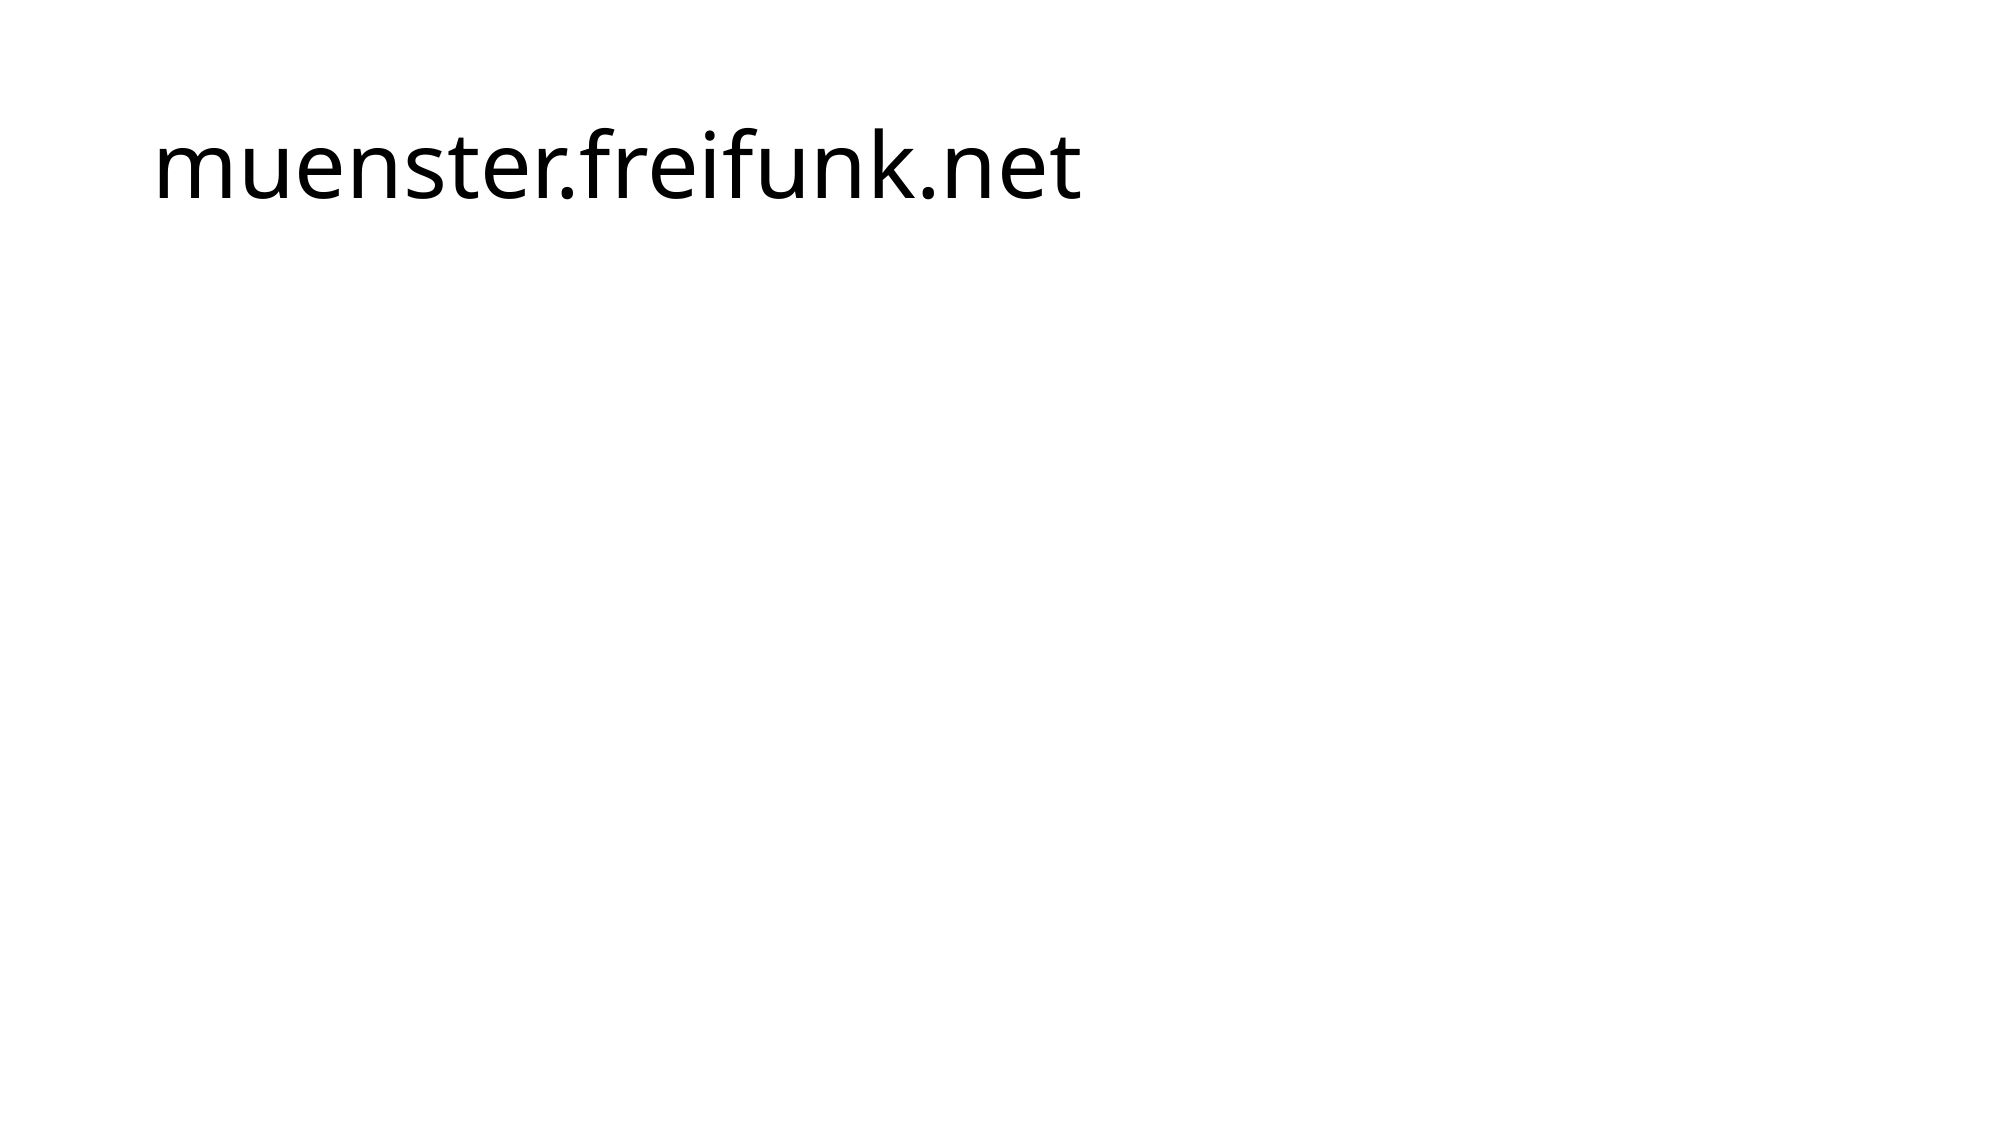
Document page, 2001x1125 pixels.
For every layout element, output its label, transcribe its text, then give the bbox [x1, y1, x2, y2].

title muenster.freifunk.net [137, 59, 1863, 278]
